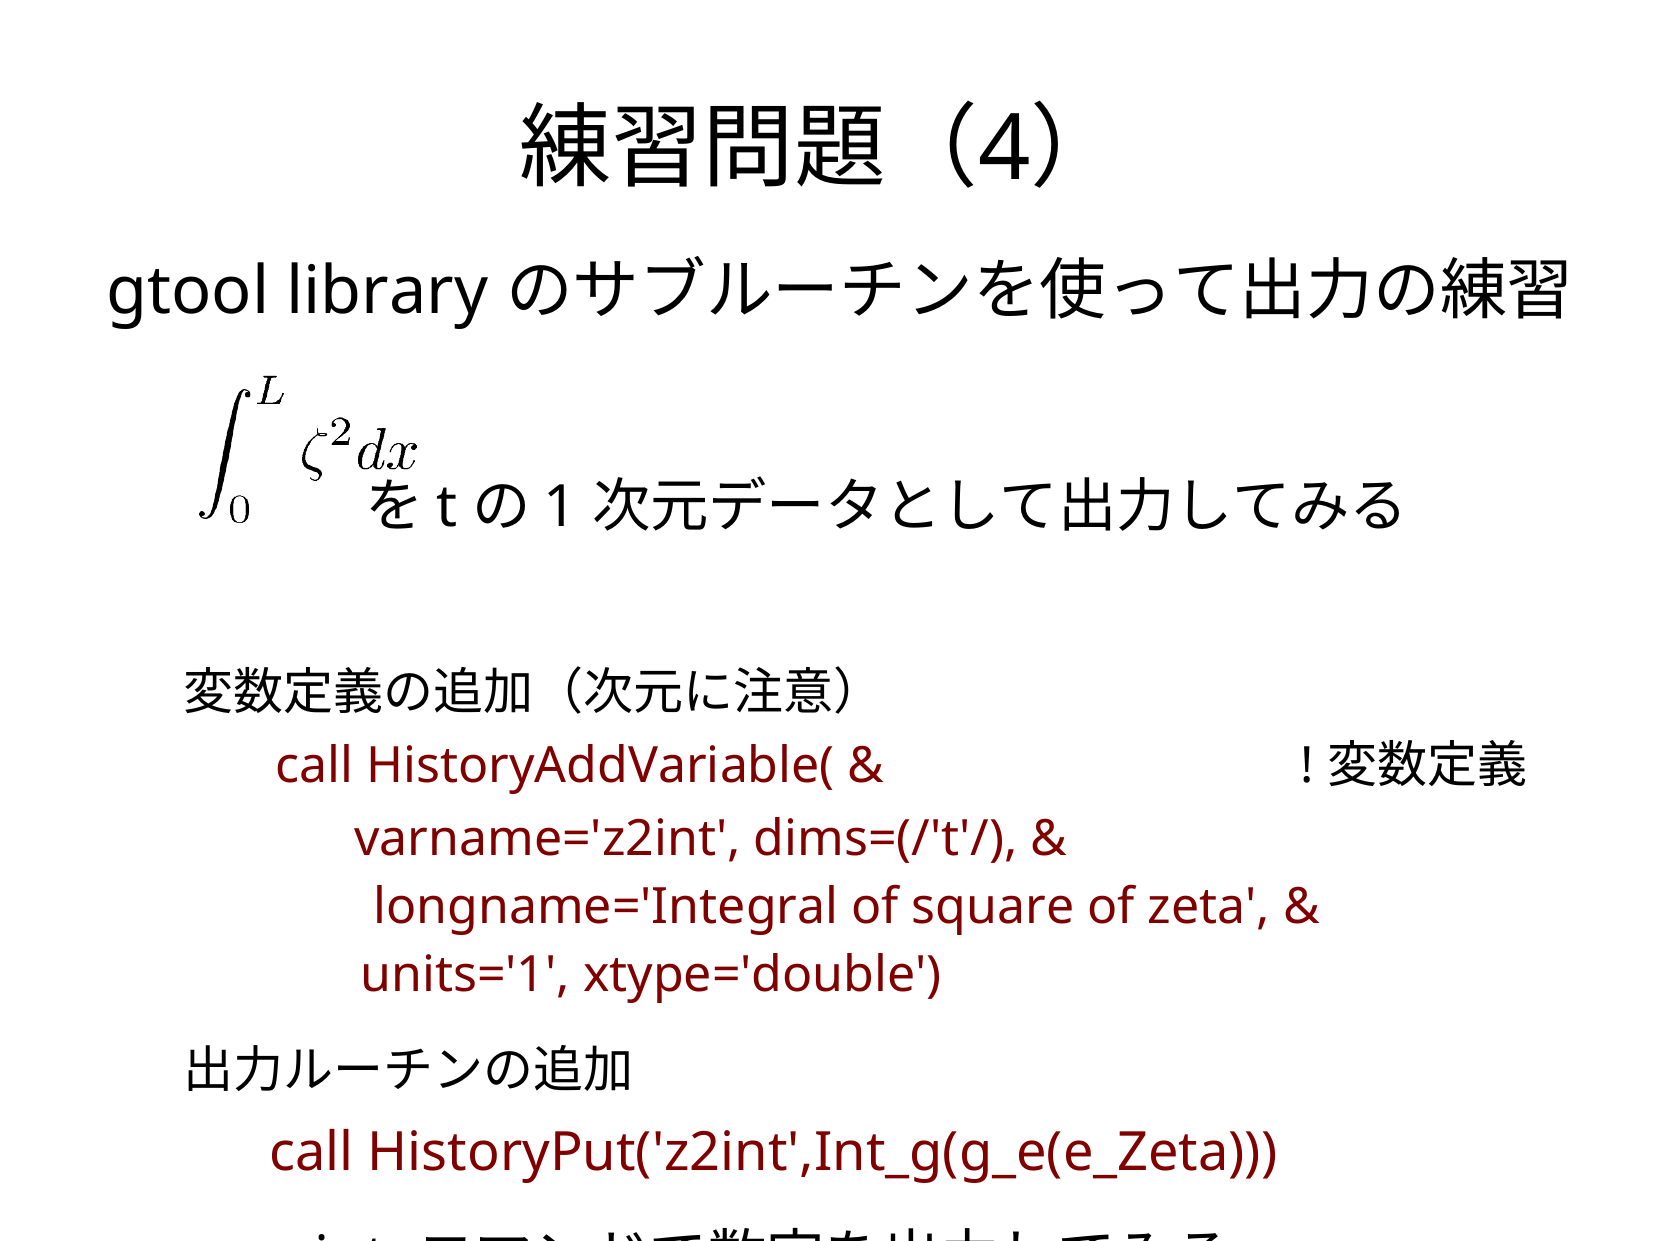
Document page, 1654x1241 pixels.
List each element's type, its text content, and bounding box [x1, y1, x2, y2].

title 練習問題（4） [76, 43, 1565, 237]
picture [191, 371, 432, 530]
list gtool library のサブルーチンを使って出力の練習 を t の 1 次元データとして出力してみる 変数定義の追加（次元に注意） call HistoryAddVariable( & ! 変数定義 varname='z2int', dims=(/'t'/), & longname='Integral of square of zeta', & units='1', xtype='double') 出力ルーチンの追加 call HistoryPut('z2int',Int_g(g_e(e_Zeta))) gpprint コマンドで数字を出力してみる $ gpprint advect.nc@z2int [88, 236, 1577, 1241]
